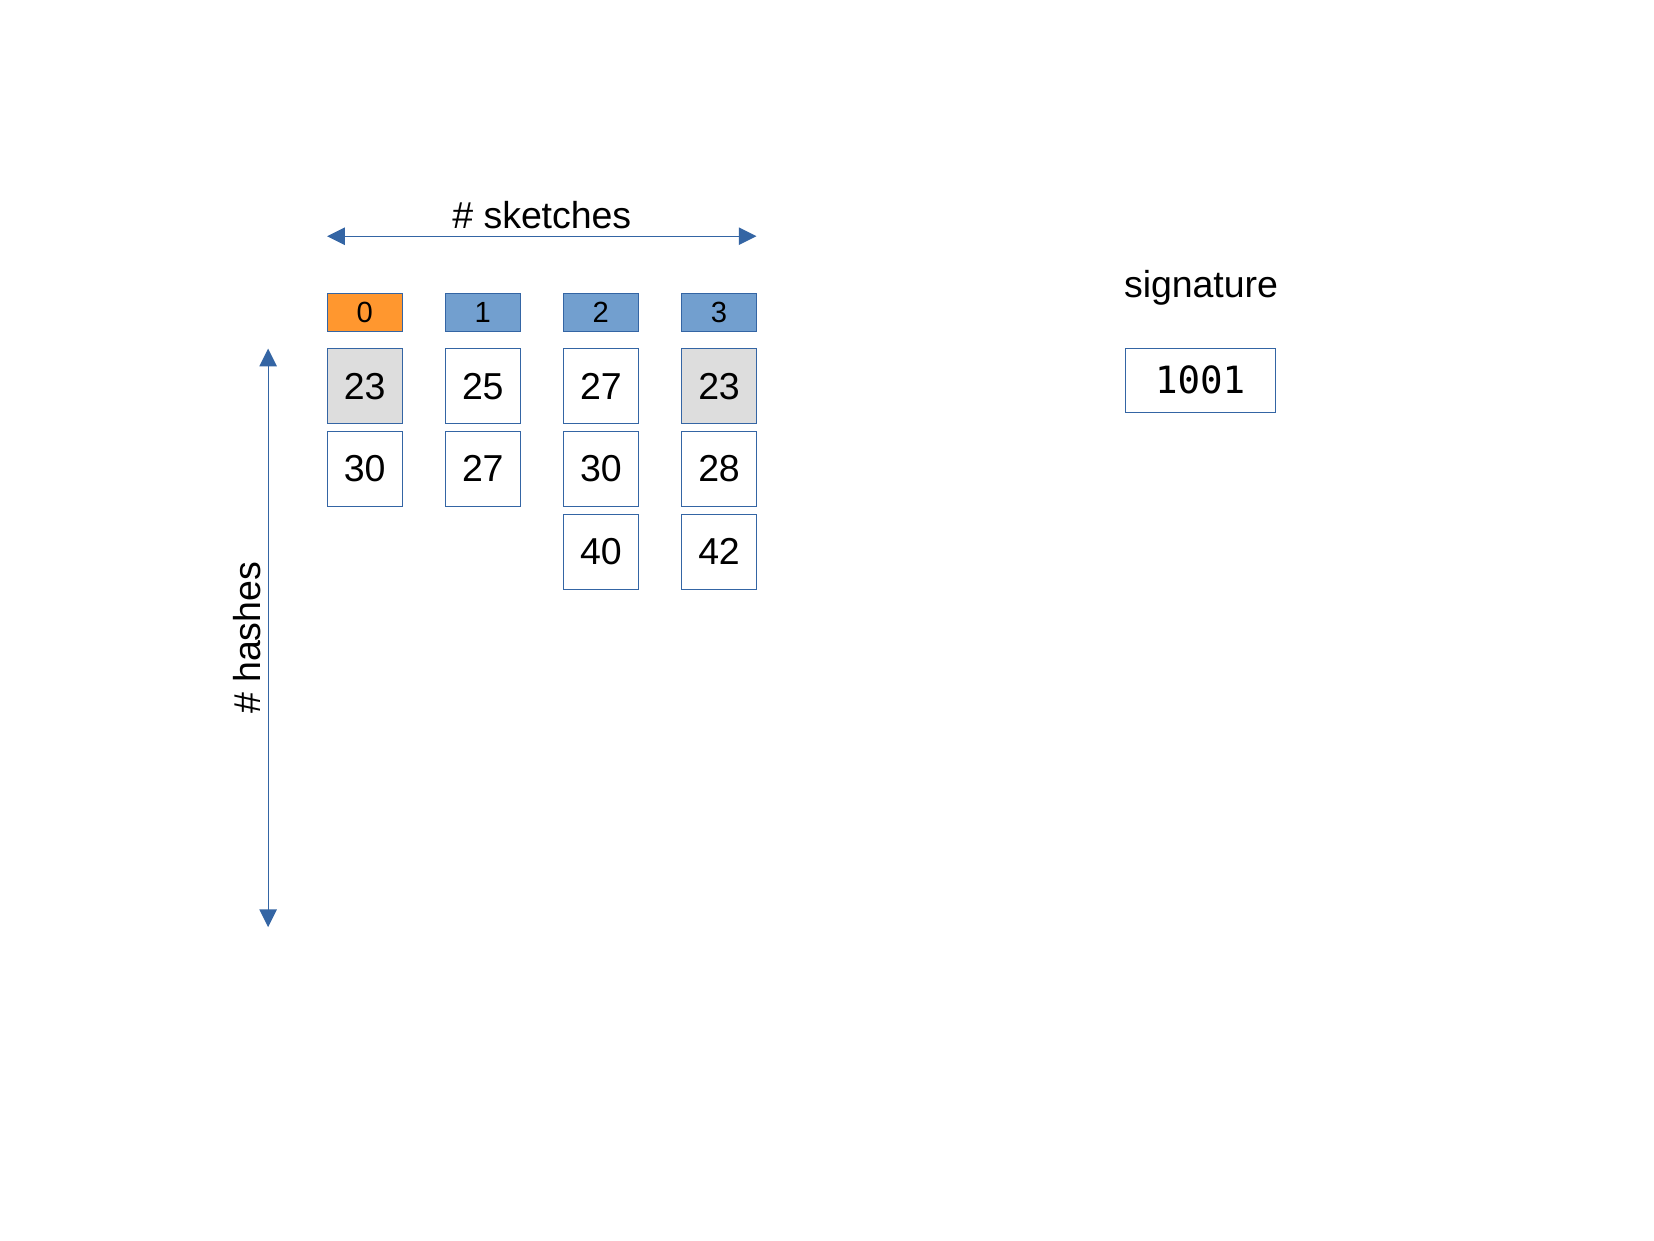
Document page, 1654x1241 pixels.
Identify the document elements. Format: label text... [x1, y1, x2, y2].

text_box 23 [327, 348, 403, 424]
text_box 1 [445, 293, 521, 332]
text_box 2 [563, 293, 639, 332]
text_box 30 [563, 431, 639, 507]
text_box signature [1032, 246, 1370, 322]
text_box 1001 [1125, 348, 1276, 413]
text_box 25 [445, 348, 521, 424]
text_box 27 [563, 348, 639, 424]
text_box 23 [681, 348, 757, 424]
text_box 27 [445, 431, 521, 507]
text_box 30 [327, 431, 403, 507]
text_box 3 [681, 293, 757, 332]
text_box 28 [681, 431, 757, 507]
text_box 40 [563, 514, 639, 590]
text_box 0 [327, 293, 403, 332]
text_box 42 [681, 514, 757, 590]
